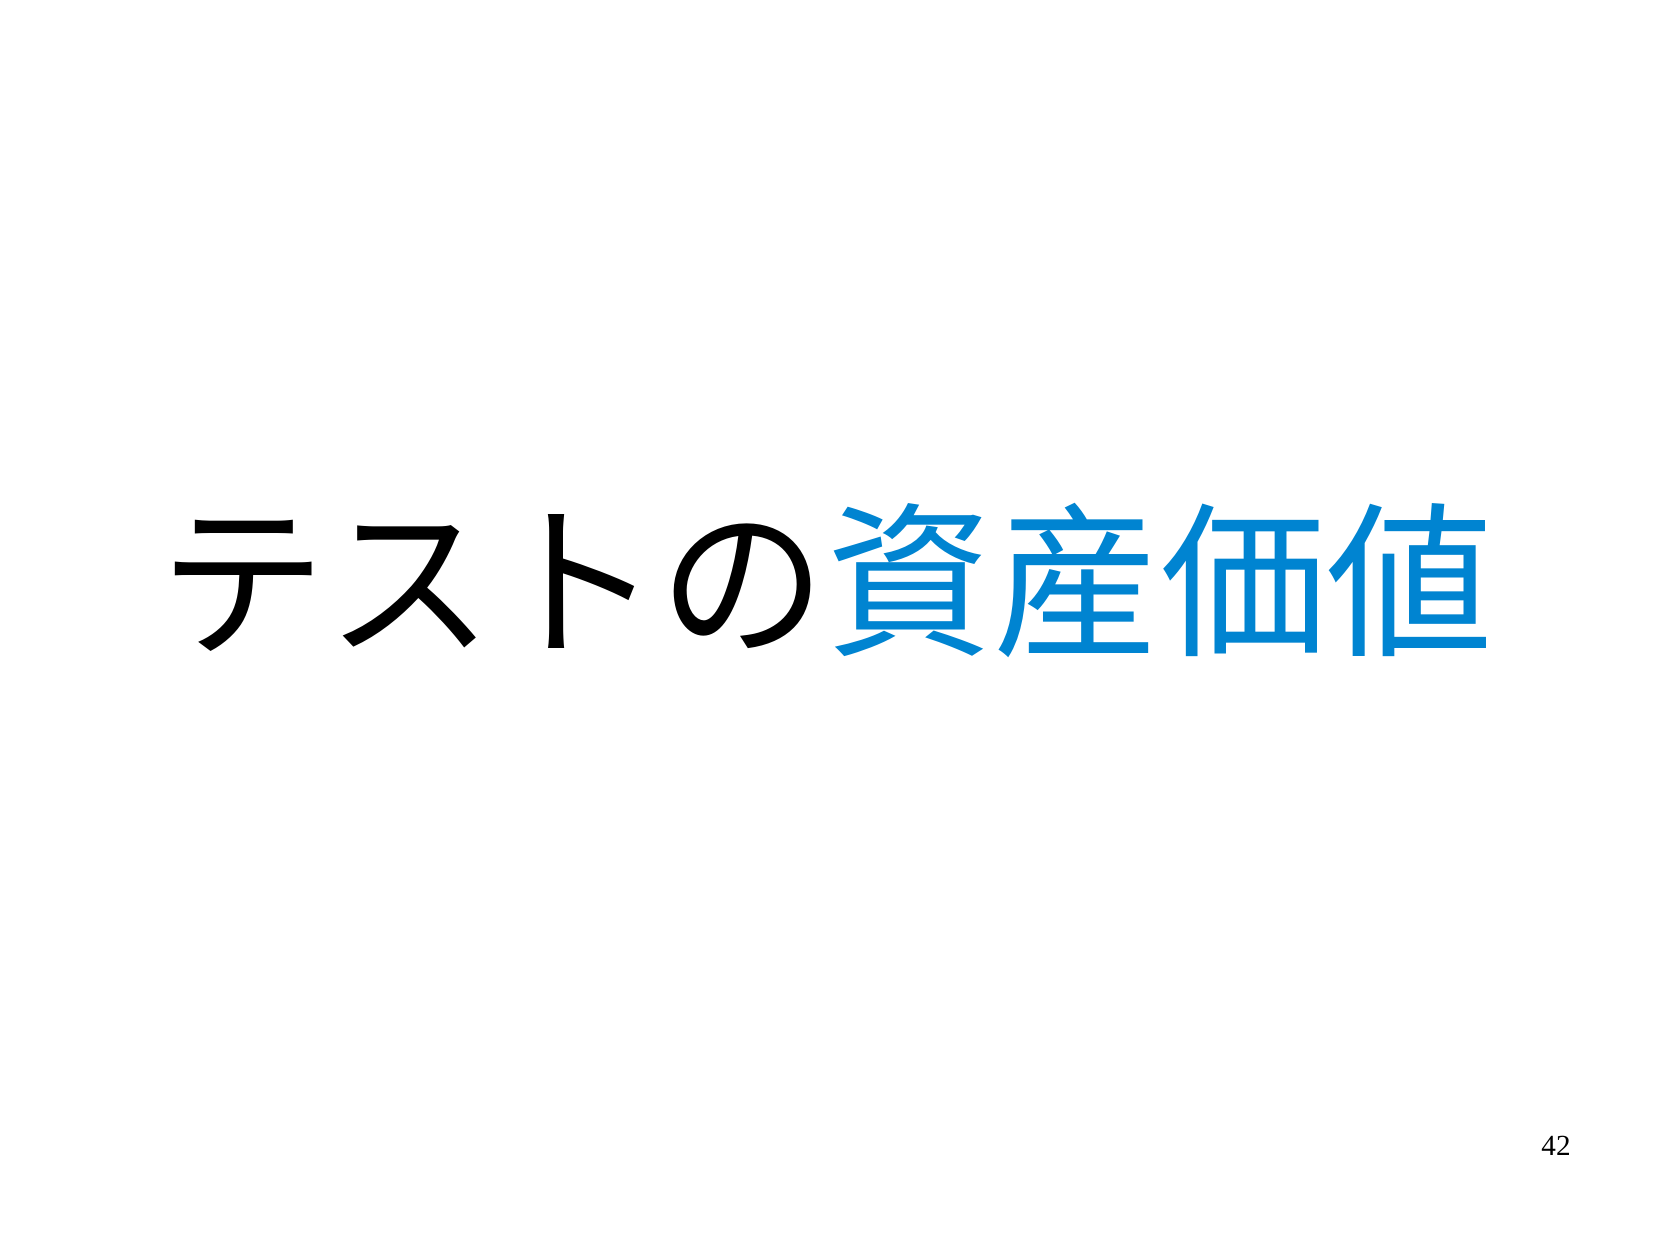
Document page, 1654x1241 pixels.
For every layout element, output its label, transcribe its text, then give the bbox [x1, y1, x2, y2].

subtitle テストの資産価値 [82, 56, 1571, 1102]
